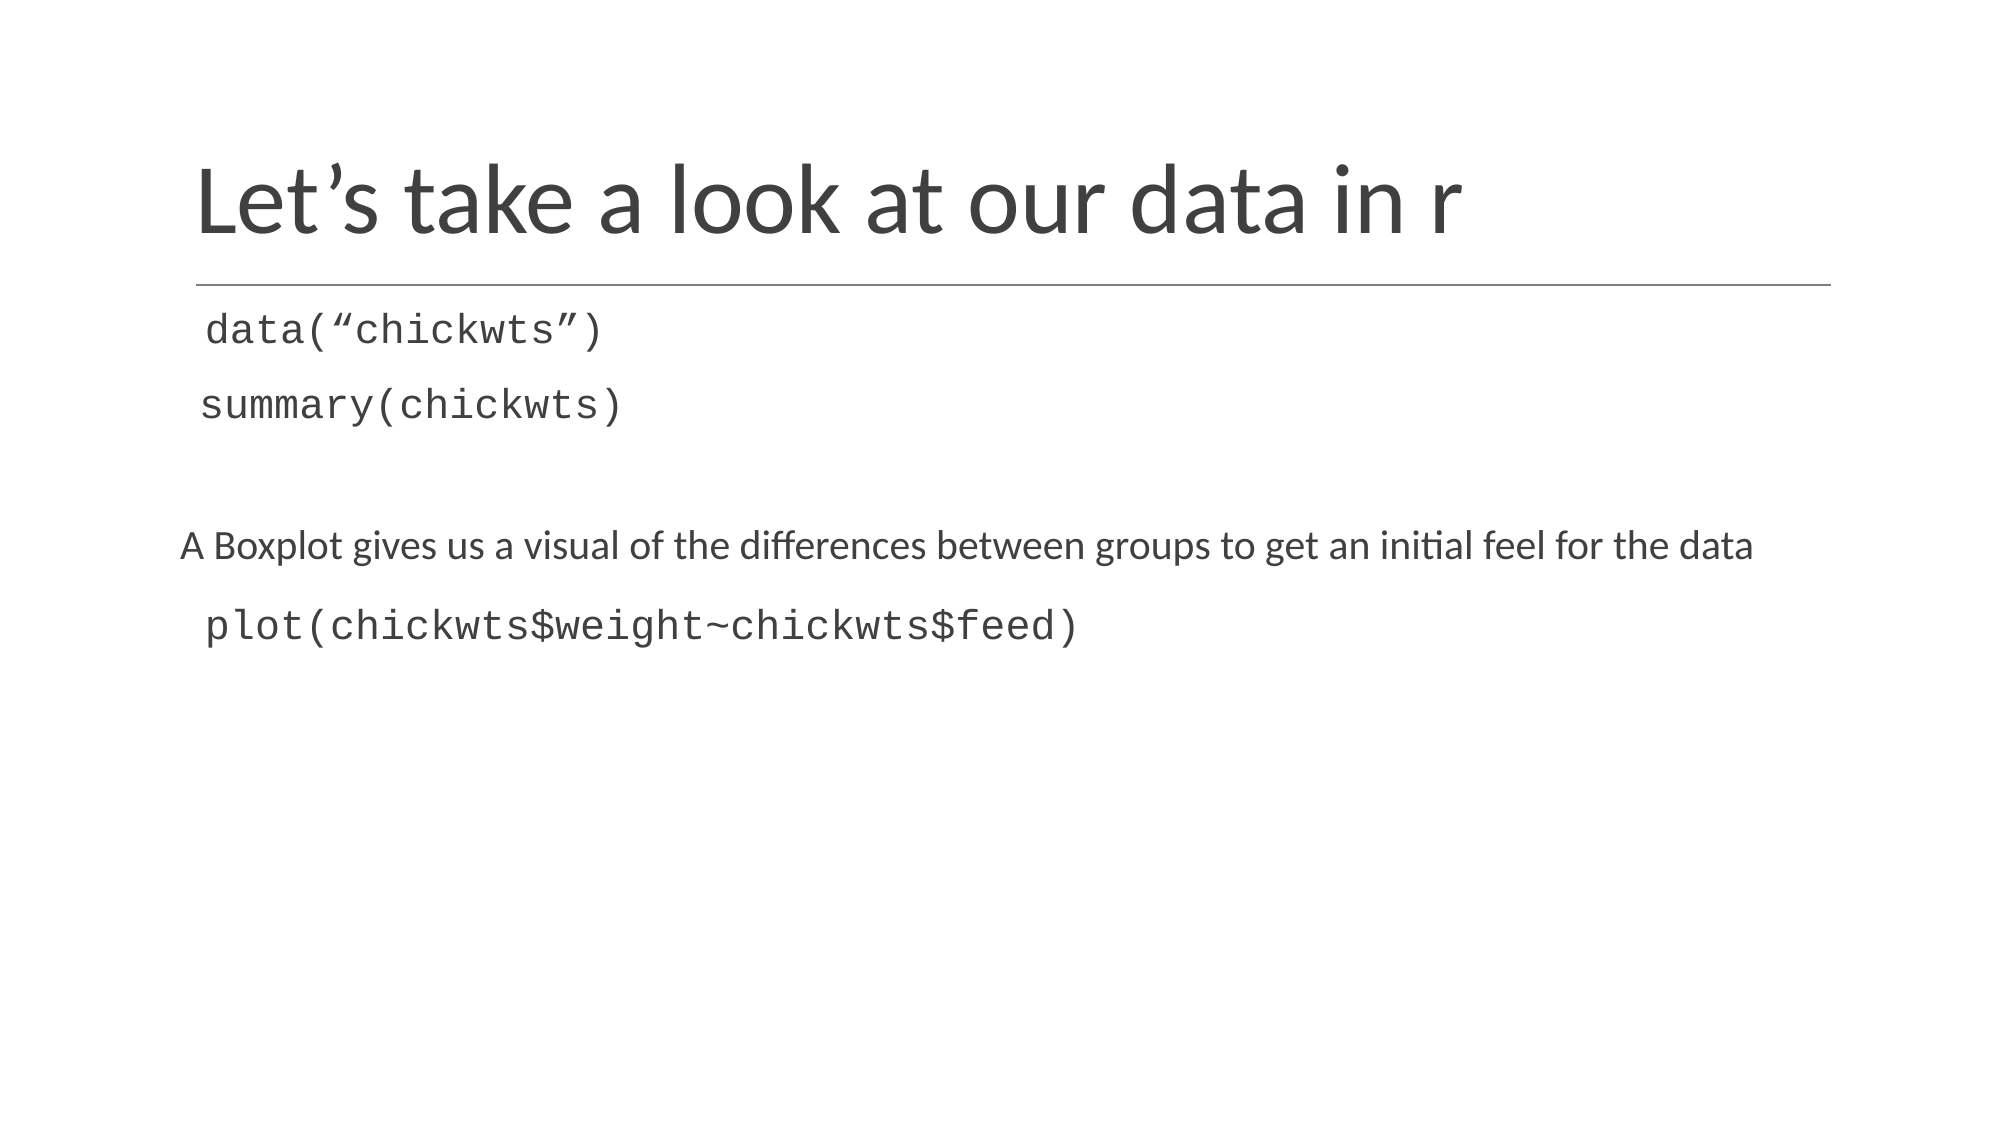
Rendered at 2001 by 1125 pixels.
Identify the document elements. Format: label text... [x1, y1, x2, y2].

text_box summary(chickwts) [199, 383, 625, 431]
text_box Let’s take a look at our data in r [195, 158, 1803, 275]
text_box [0, 0, 1126, 1125]
text_box plot(chickwts$weight~chickwts$feed) [205, 605, 1081, 653]
text_box A Boxplot gives us a visual of the differences between groups to get an initial feel for the data [180, 528, 2001, 577]
text_box data(“chickwts”) [205, 308, 606, 356]
